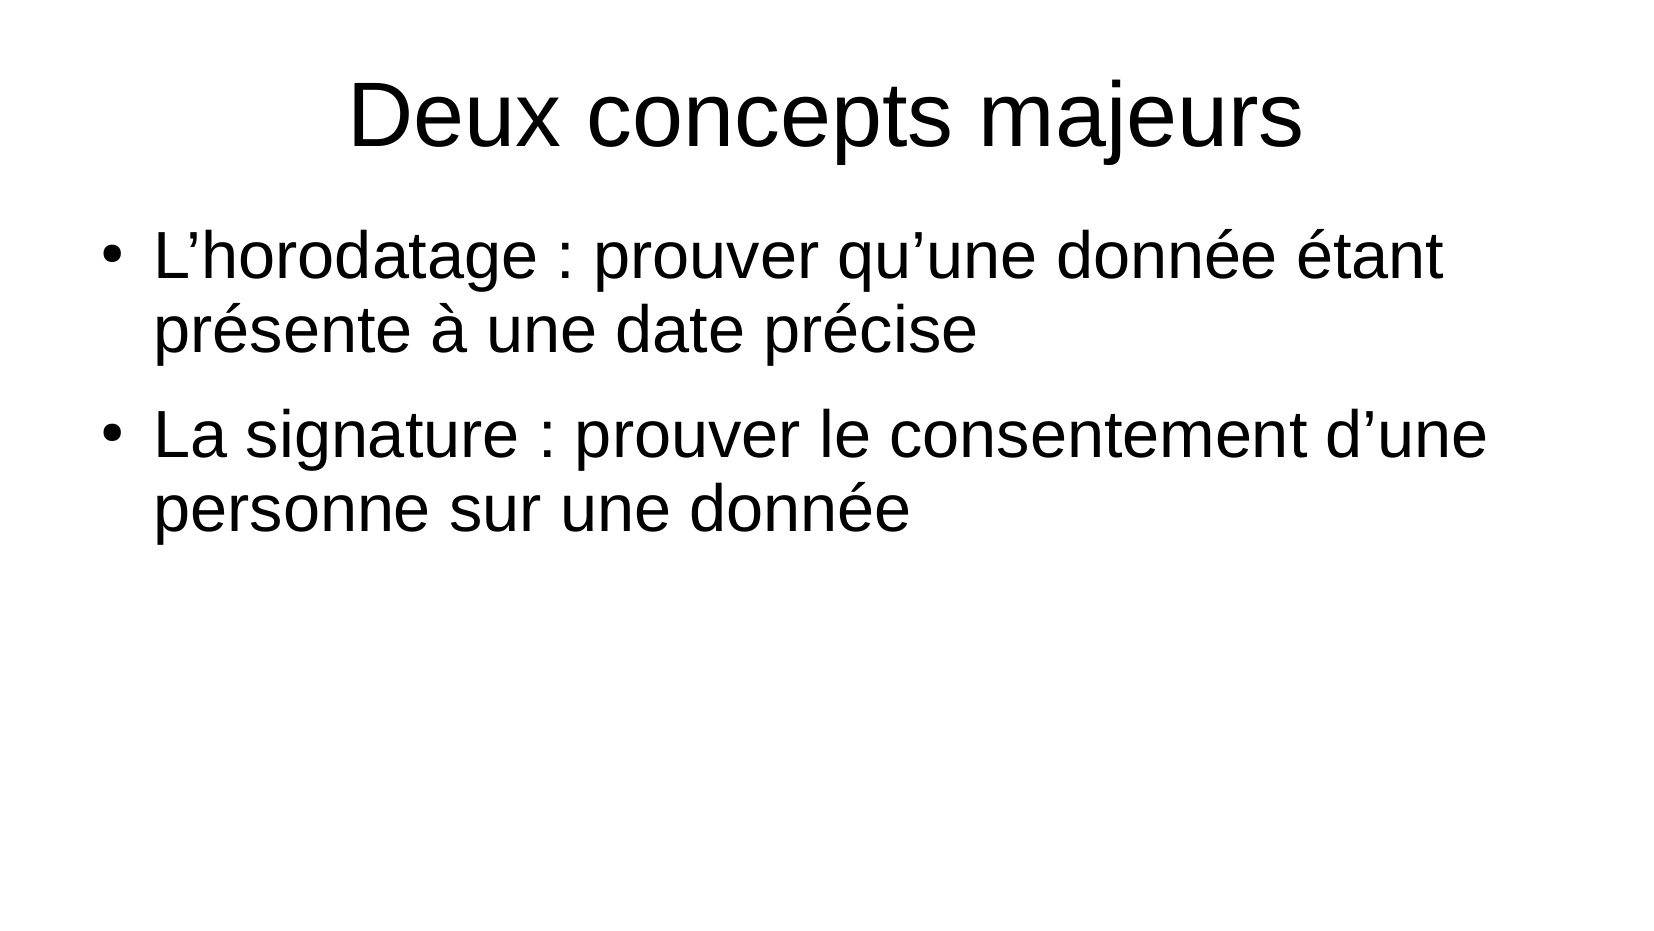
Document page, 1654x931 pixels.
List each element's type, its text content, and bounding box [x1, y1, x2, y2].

title Deux concepts majeurs [82, 37, 1571, 193]
list L’horodatage : prouver qu’une donnée étant présente à une date précise La signature : prouver le consentement d’une personne sur une donnée [82, 217, 1571, 758]
